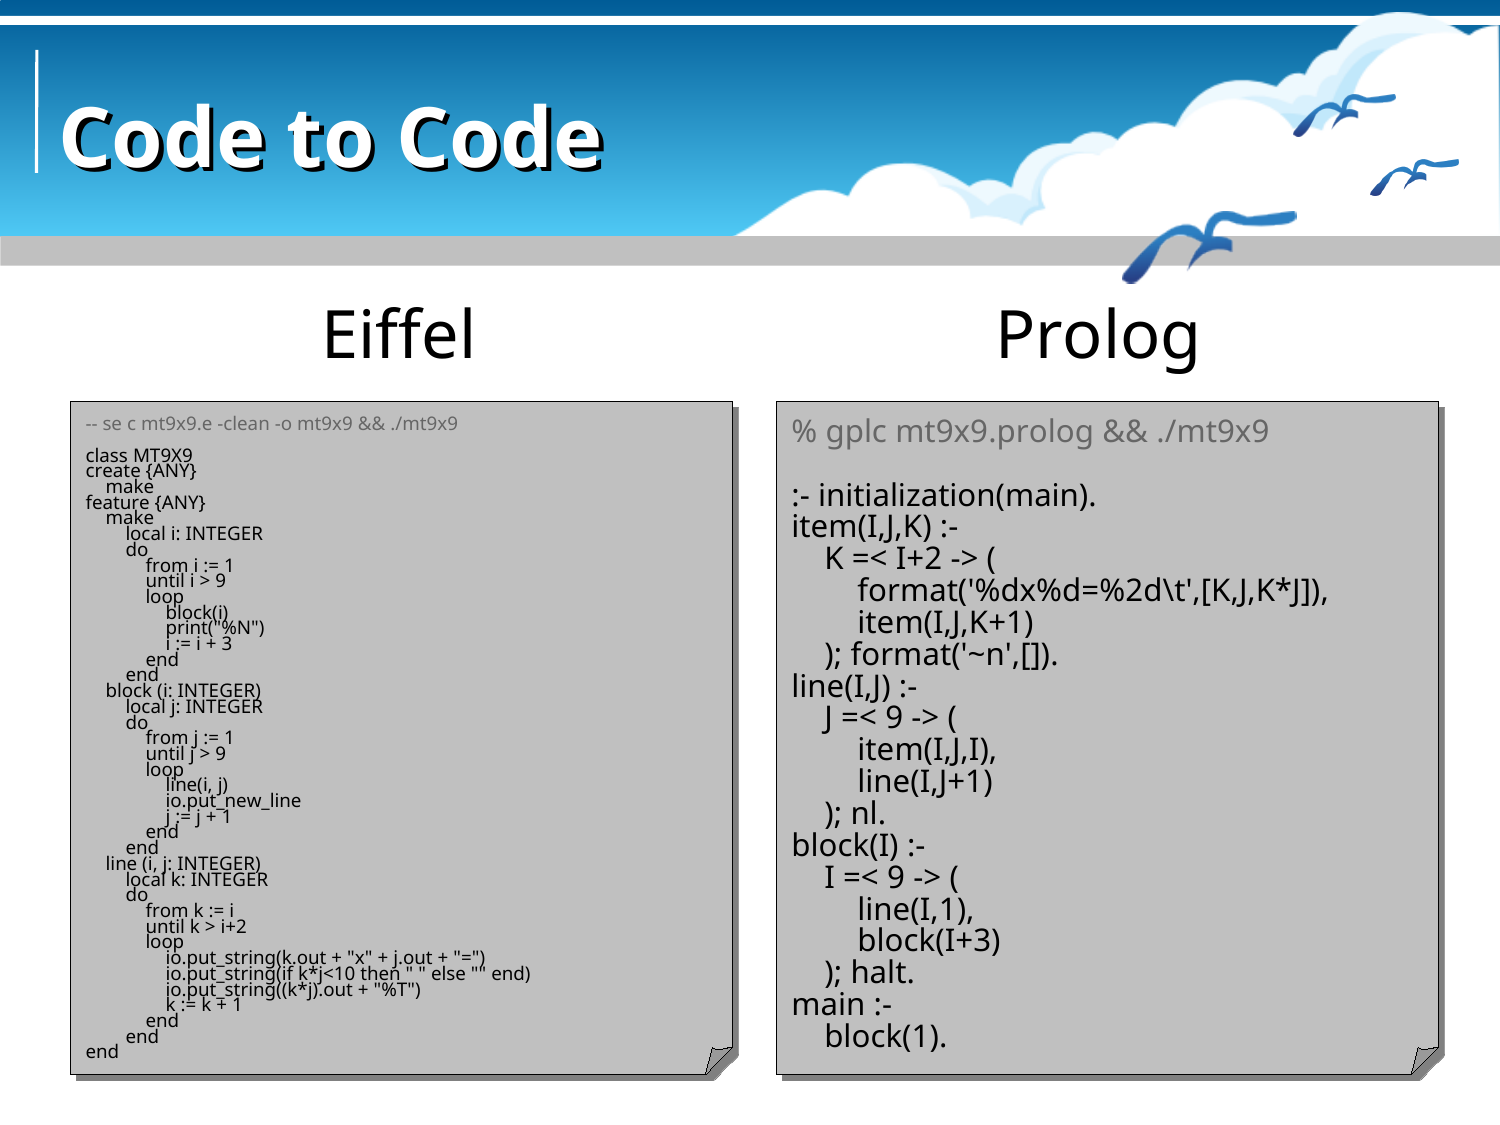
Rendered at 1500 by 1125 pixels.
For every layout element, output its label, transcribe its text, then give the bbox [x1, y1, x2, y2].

text_box -- se c mt9x9.e -clean -o mt9x9 && ./mt9x9 class MT9X9 create {ANY} make feature {ANY} make local i: INTEGER do from i := 1 until i > 9 loop block(i) print("%N") i := i + 3 end end block (i: INTEGER) local j: INTEGER do from j := 1 until j > 9 loop line(i, j) io.put_new_line j := j + 1 end end line (i, j: INTEGER) local k: INTEGER do from k := i until k > i+2 loop io.put_string(k.out + "x" + j.out + "=") io.put_string(if k*j<10 then " " else "" end) io.put_string((k*j).out + "%T") k := k + 1 end end end [70, 401, 733, 1075]
picture [730, 12, 1500, 284]
text_box Eiffel [307, 283, 538, 388]
text_box % gplc mt9x9.prolog && ./mt9x9 :- initialization(main). item(I,J,K) :- K =< I+2 -> ( format('%dx%d=%2d\t',[K,J,K*J]), item(I,J,K+1) ); format('~n',[]). line(I,J) :- J =< 9 -> ( item(I,J,I), line(I,J+1) ); nl. block(I) :- I =< 9 -> ( line(I,1), block(I+3) ); halt. main :- block(1). [776, 401, 1439, 1075]
text_box Prolog [980, 283, 1252, 388]
title Code to Code [59, 86, 1465, 186]
